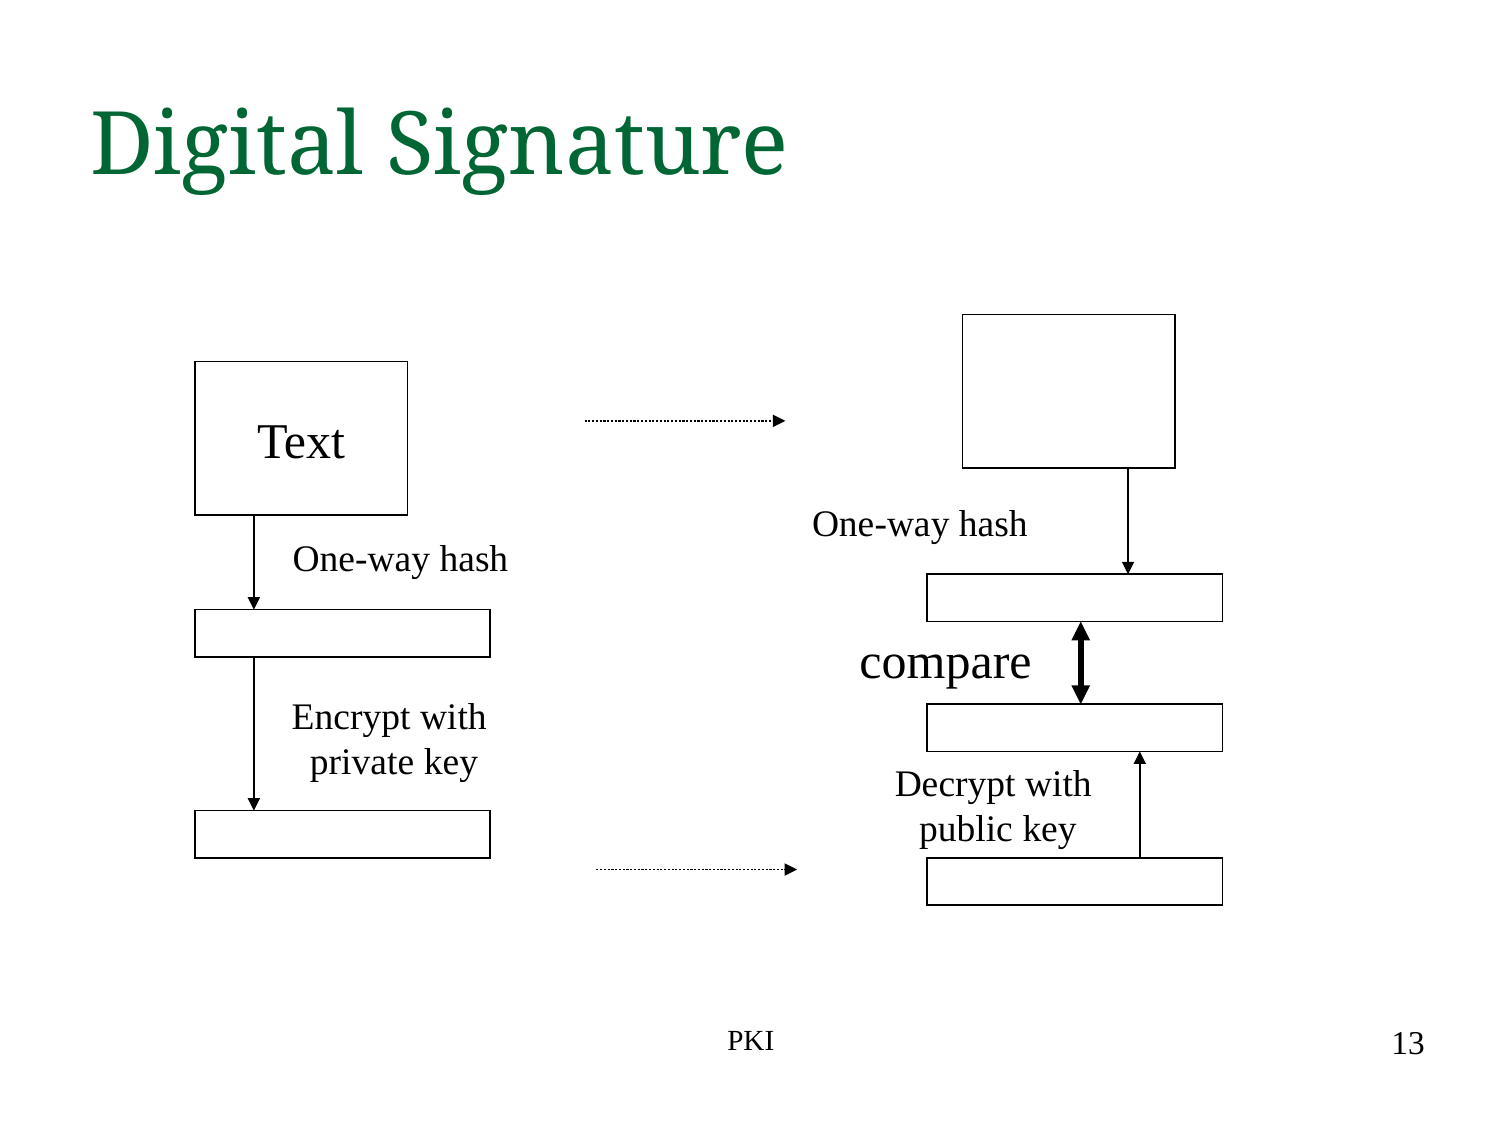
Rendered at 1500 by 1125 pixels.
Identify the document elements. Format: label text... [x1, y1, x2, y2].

text_box compare [844, 621, 1047, 697]
text_box One-way hash [797, 491, 1043, 552]
title Digital Signature [75, 45, 1425, 233]
text_box Text [194, 361, 408, 516]
text_box Encrypt with private key [276, 684, 512, 790]
text_box Decrypt with public key [879, 751, 1117, 857]
text_box One-way hash [277, 527, 524, 587]
